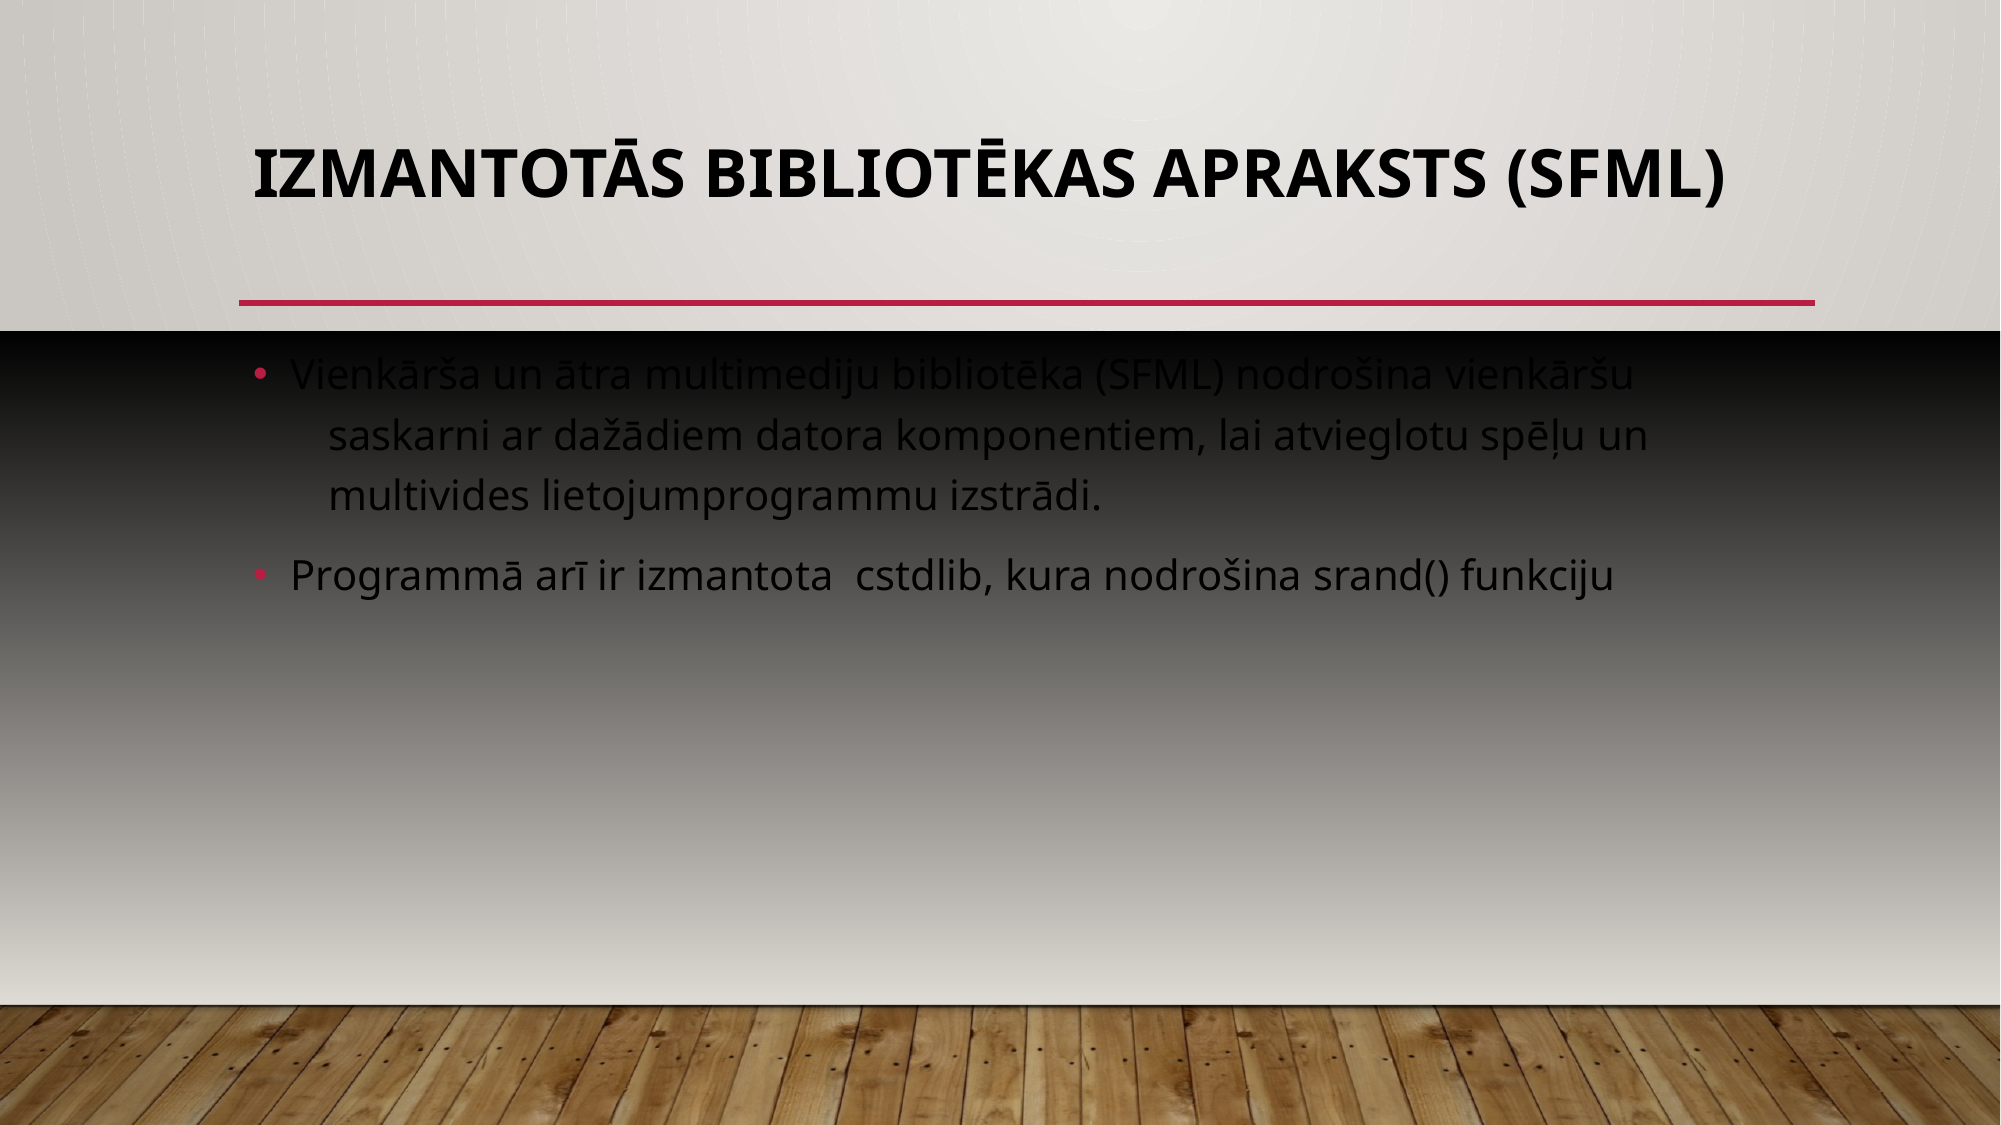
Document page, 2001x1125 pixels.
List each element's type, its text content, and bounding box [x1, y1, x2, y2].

title Izmantotās bibliotēkas apraksts (SFML) [238, 131, 1814, 305]
list Vienkārša un ātra multimediju bibliotēka (SFML) nodrošina vienkāršu saskarni ar dažādiem datora komponentiem, lai atvieglotu spēļu un multivides lietojumprogrammu izstrādi. Programmā arī ir izmantota cstdlib, kura nodrošina srand() funkciju [238, 330, 1814, 897]
